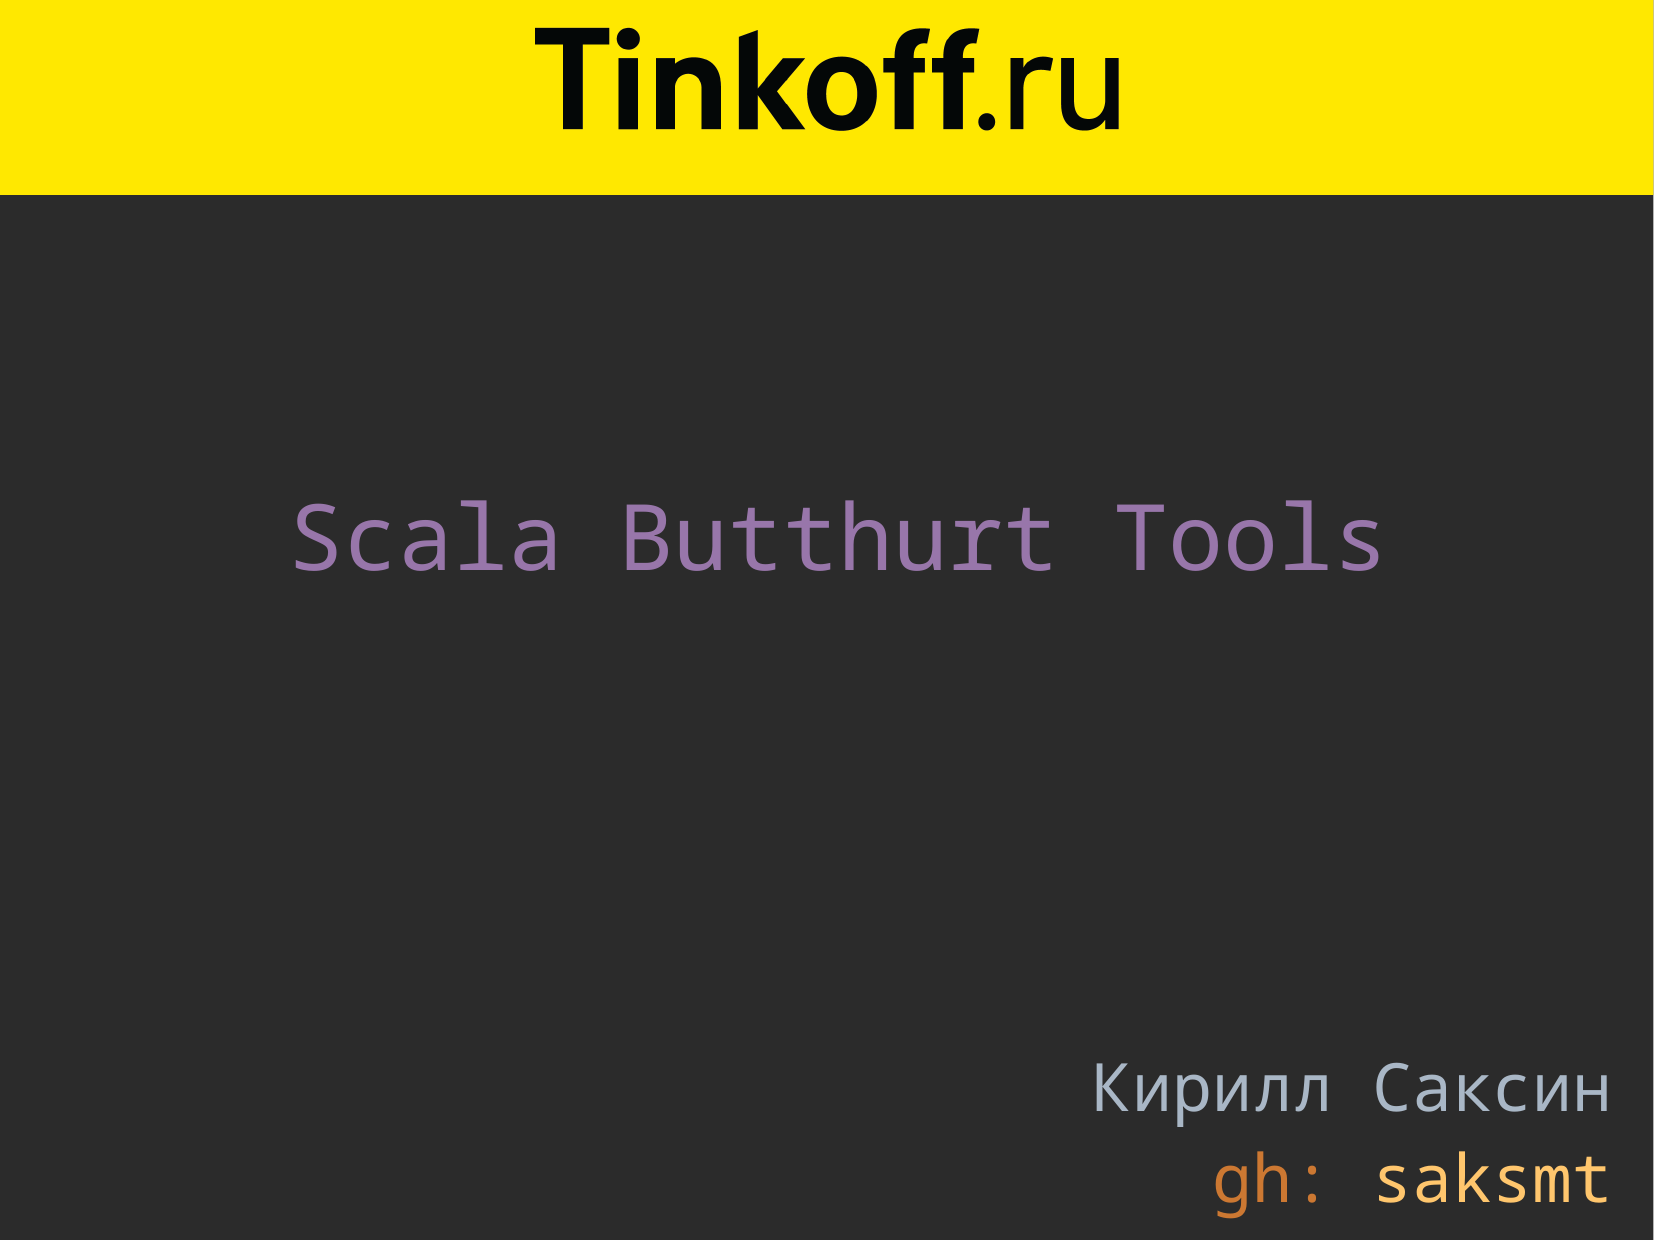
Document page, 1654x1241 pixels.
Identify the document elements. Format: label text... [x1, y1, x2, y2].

text_box [0, 0, 1654, 195]
picture [463, 0, 1190, 188]
title Кирилл Саксин gh: saksmt [124, 1027, 1613, 1235]
title Scala Butthurt Tools [94, 431, 1583, 639]
